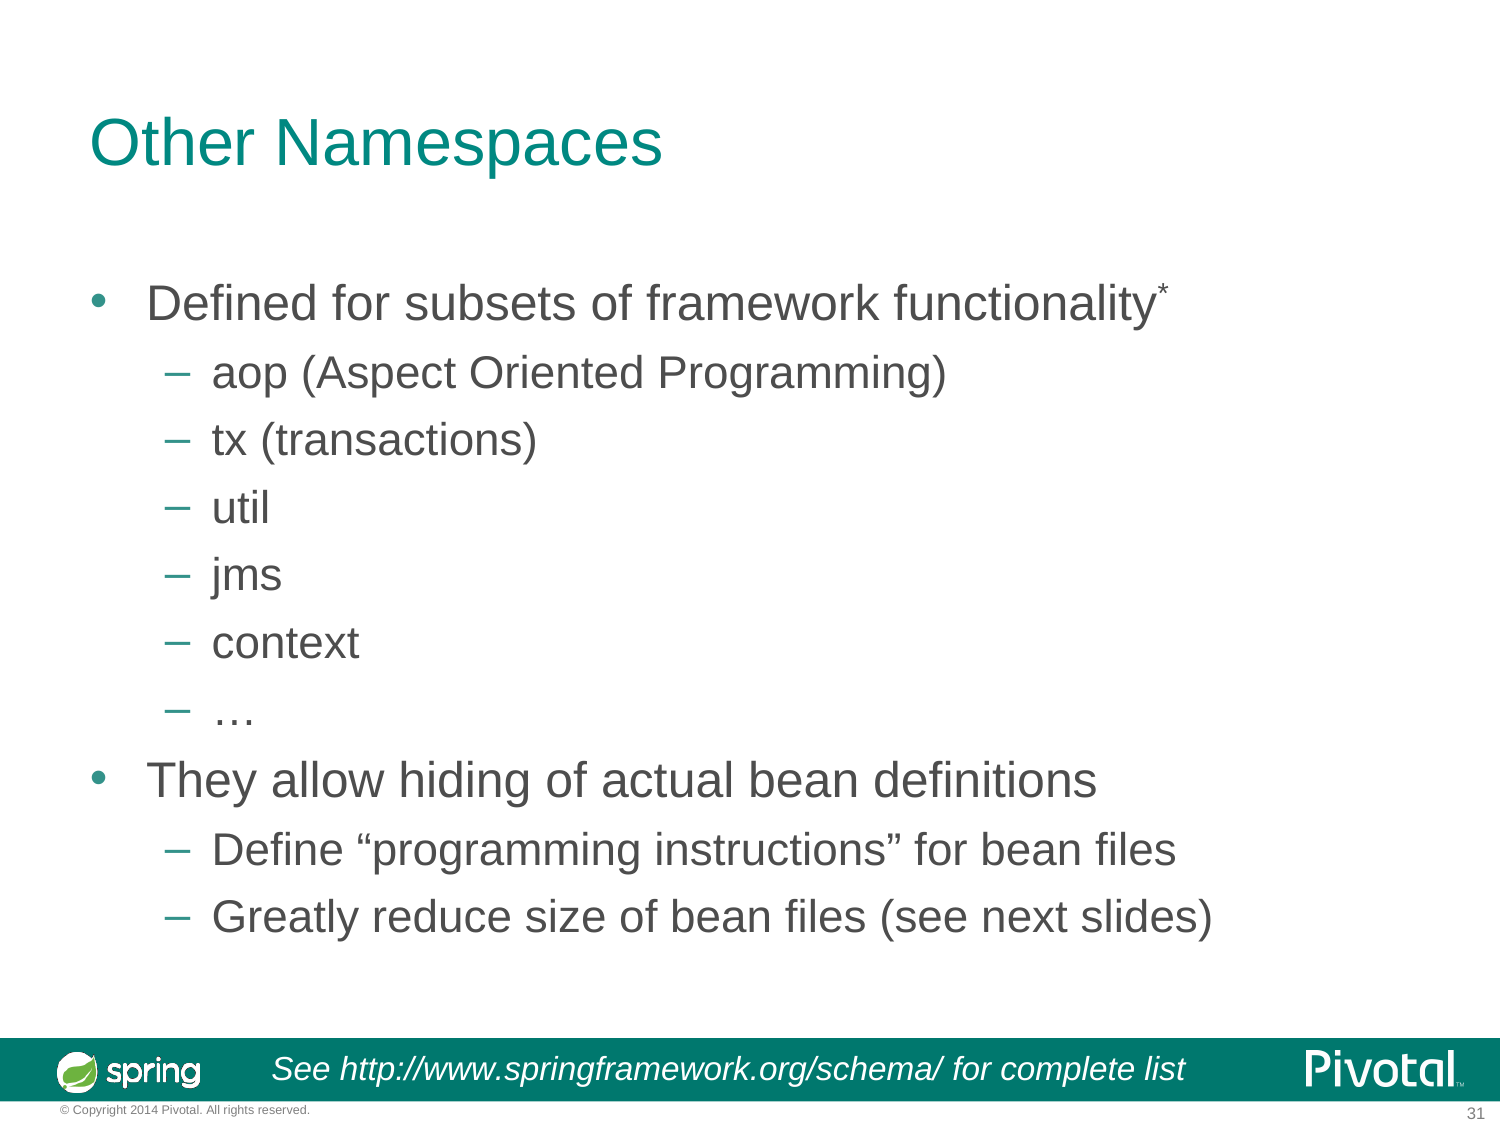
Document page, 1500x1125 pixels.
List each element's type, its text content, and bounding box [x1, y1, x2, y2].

list See http://www.springframework.org/schema/ for complete list [247, 1039, 1253, 1096]
picture [1306, 1050, 1464, 1087]
title Other Namespaces [75, 45, 1426, 233]
list Defined for subsets of framework functionality* aop (Aspect Oriented Programming) tx (transactions) util jms context … They allow hiding of actual bean definitions Define “programming instructions” for bean files Greatly reduce size of bean files (see next slides) [75, 262, 1426, 1023]
picture [32, 1041, 210, 1103]
